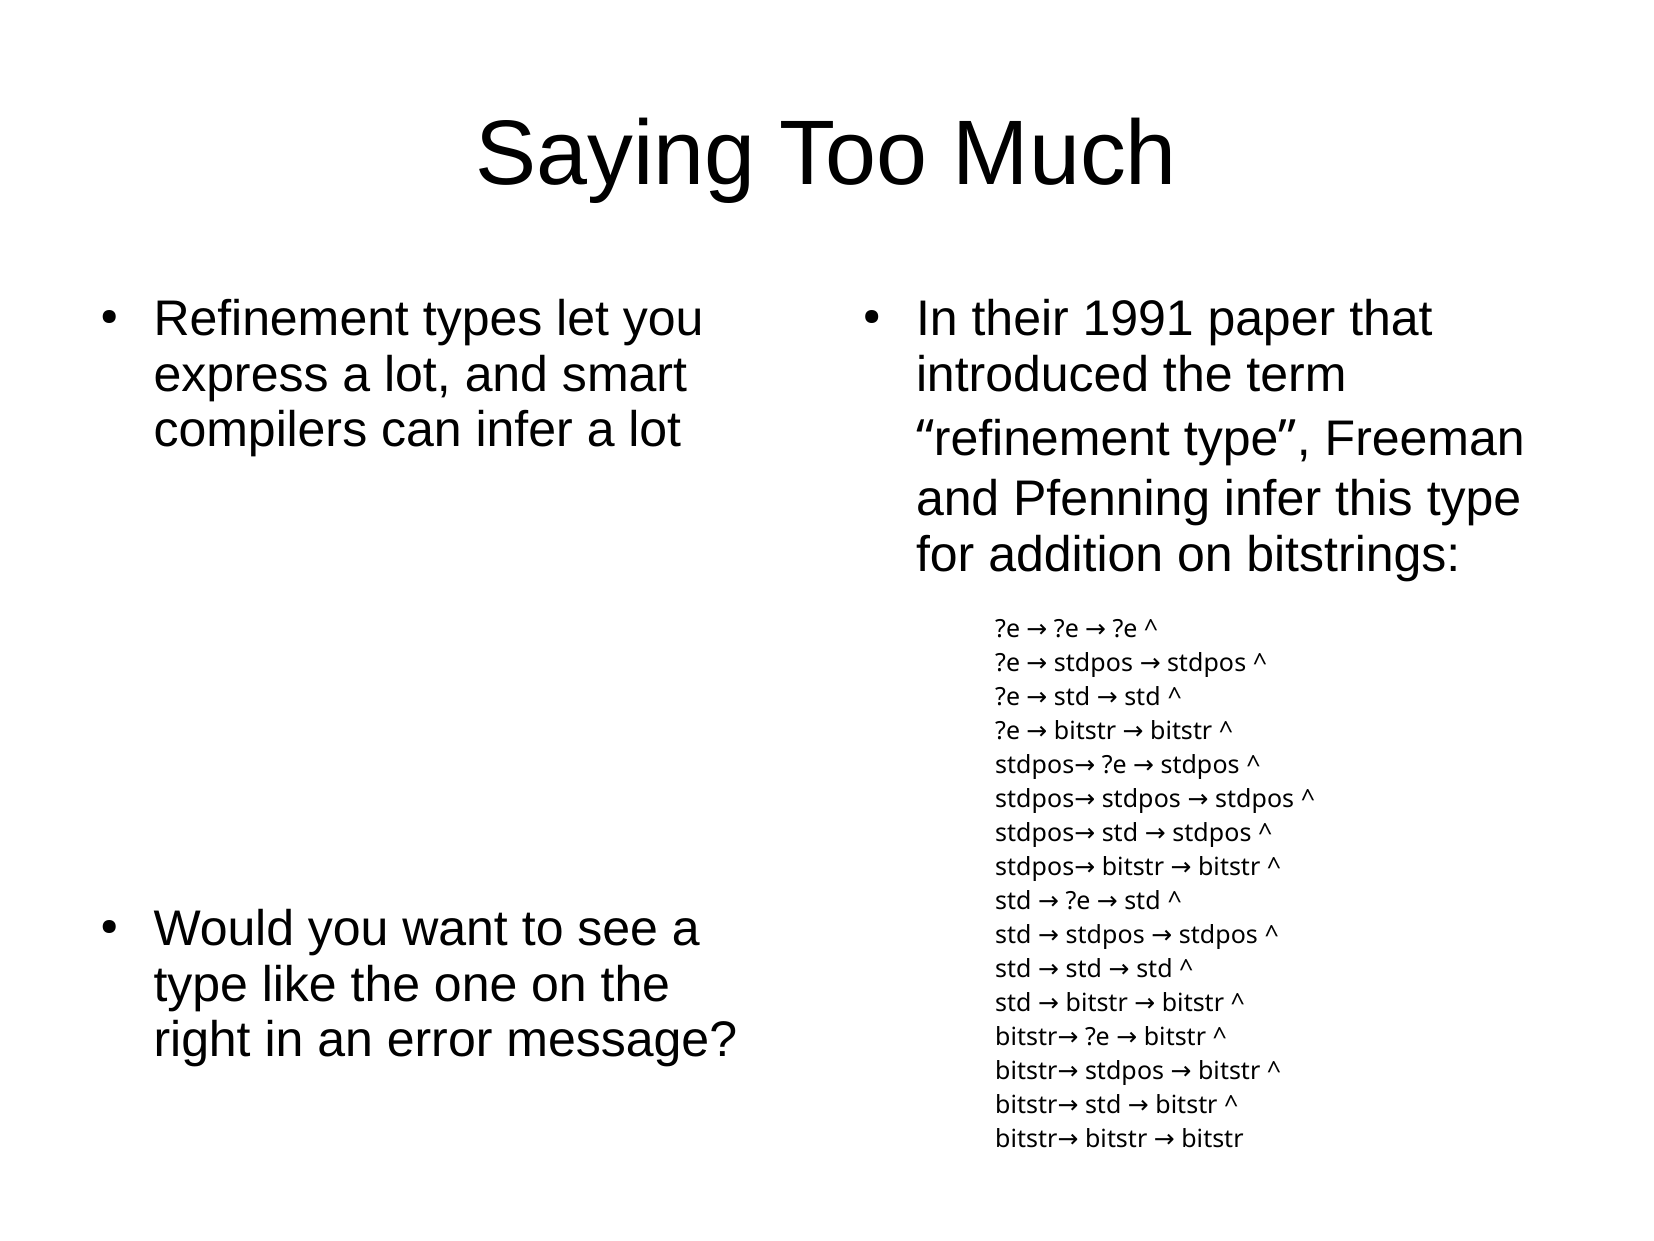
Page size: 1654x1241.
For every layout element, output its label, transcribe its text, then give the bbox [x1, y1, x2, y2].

title Saying Too Much [82, 49, 1571, 257]
list Refinement types let you express a lot, and smart compilers can infer a lot [82, 290, 809, 481]
list Would you want to see a type like the one on the right in an error message? [82, 900, 781, 1120]
list In their 1991 paper that introduced the term “refinement type”, Freeman and Pfenning infer this type for addition on bitstrings: ?e → ?e → ?e ^ ?e → stdpos → stdpos ^ ?e → std → std ^ ?e → bitstr → bitstr ^ stdpos→ ?e → stdpos ^ stdpos→ stdpos → stdpos ^ stdpos→ std → stdpos ^ stdpos→ bitstr → bitstr ^ std → ?e → std ^ std → stdpos → stdpos ^ std → std → std ^ std → bitstr → bitstr ^ bitstr→ ?e → bitstr ^ bitstr→ stdpos → bitstr ^ bitstr→ std → bitstr ^ bitstr→ bitstr → bitstr [845, 290, 1572, 1109]
